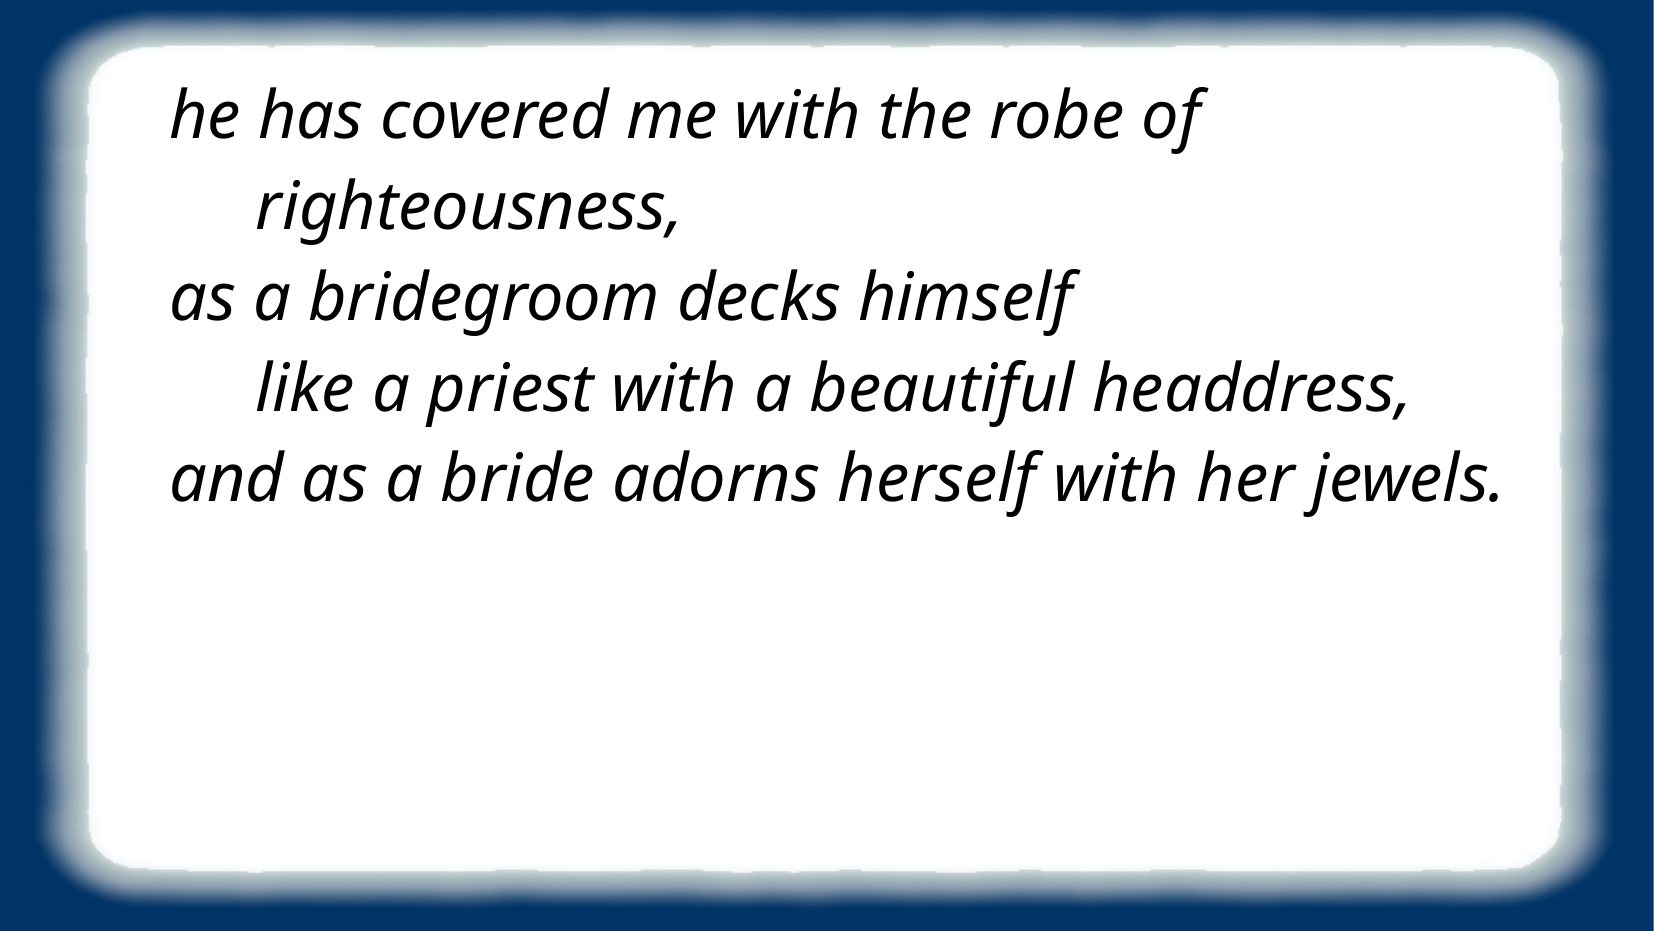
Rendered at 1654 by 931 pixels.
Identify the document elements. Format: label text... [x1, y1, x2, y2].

text_box he has covered me with the robe of righteousness, as a bridegroom decks himself like a priest with a beautiful headdress, and as a bride adorns herself with her jewels. [120, 60, 1561, 541]
picture [0, 0, 1654, 931]
